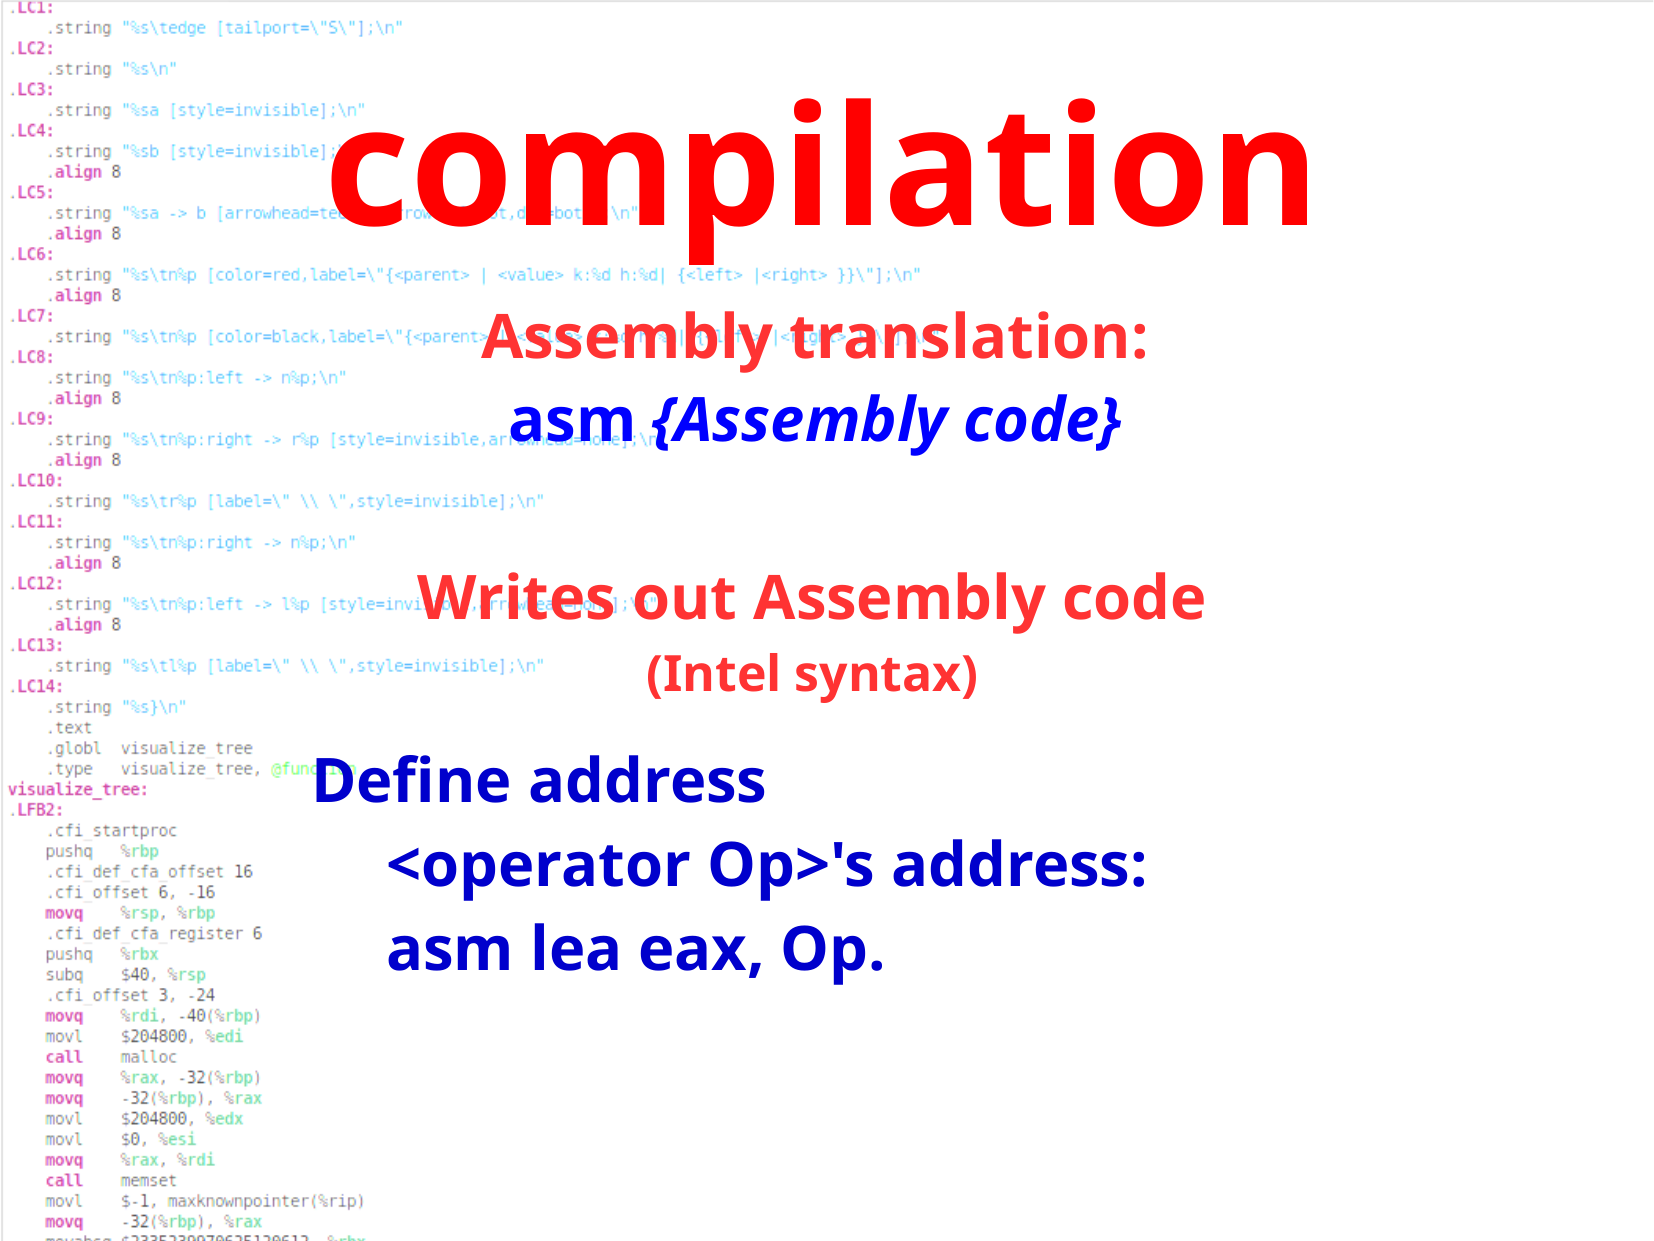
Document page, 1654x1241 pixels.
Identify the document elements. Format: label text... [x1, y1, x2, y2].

picture [0, 0, 1654, 1241]
text_box Assembly translation: asm {Assembly code} [445, 285, 1186, 470]
text_box Writes out Assembly code (Intel syntax) [385, 546, 1241, 732]
text_box Define address <operator Op>'s address: asm lea eax, Op. [296, 729, 1202, 1000]
text_box compilation [309, 40, 1396, 286]
